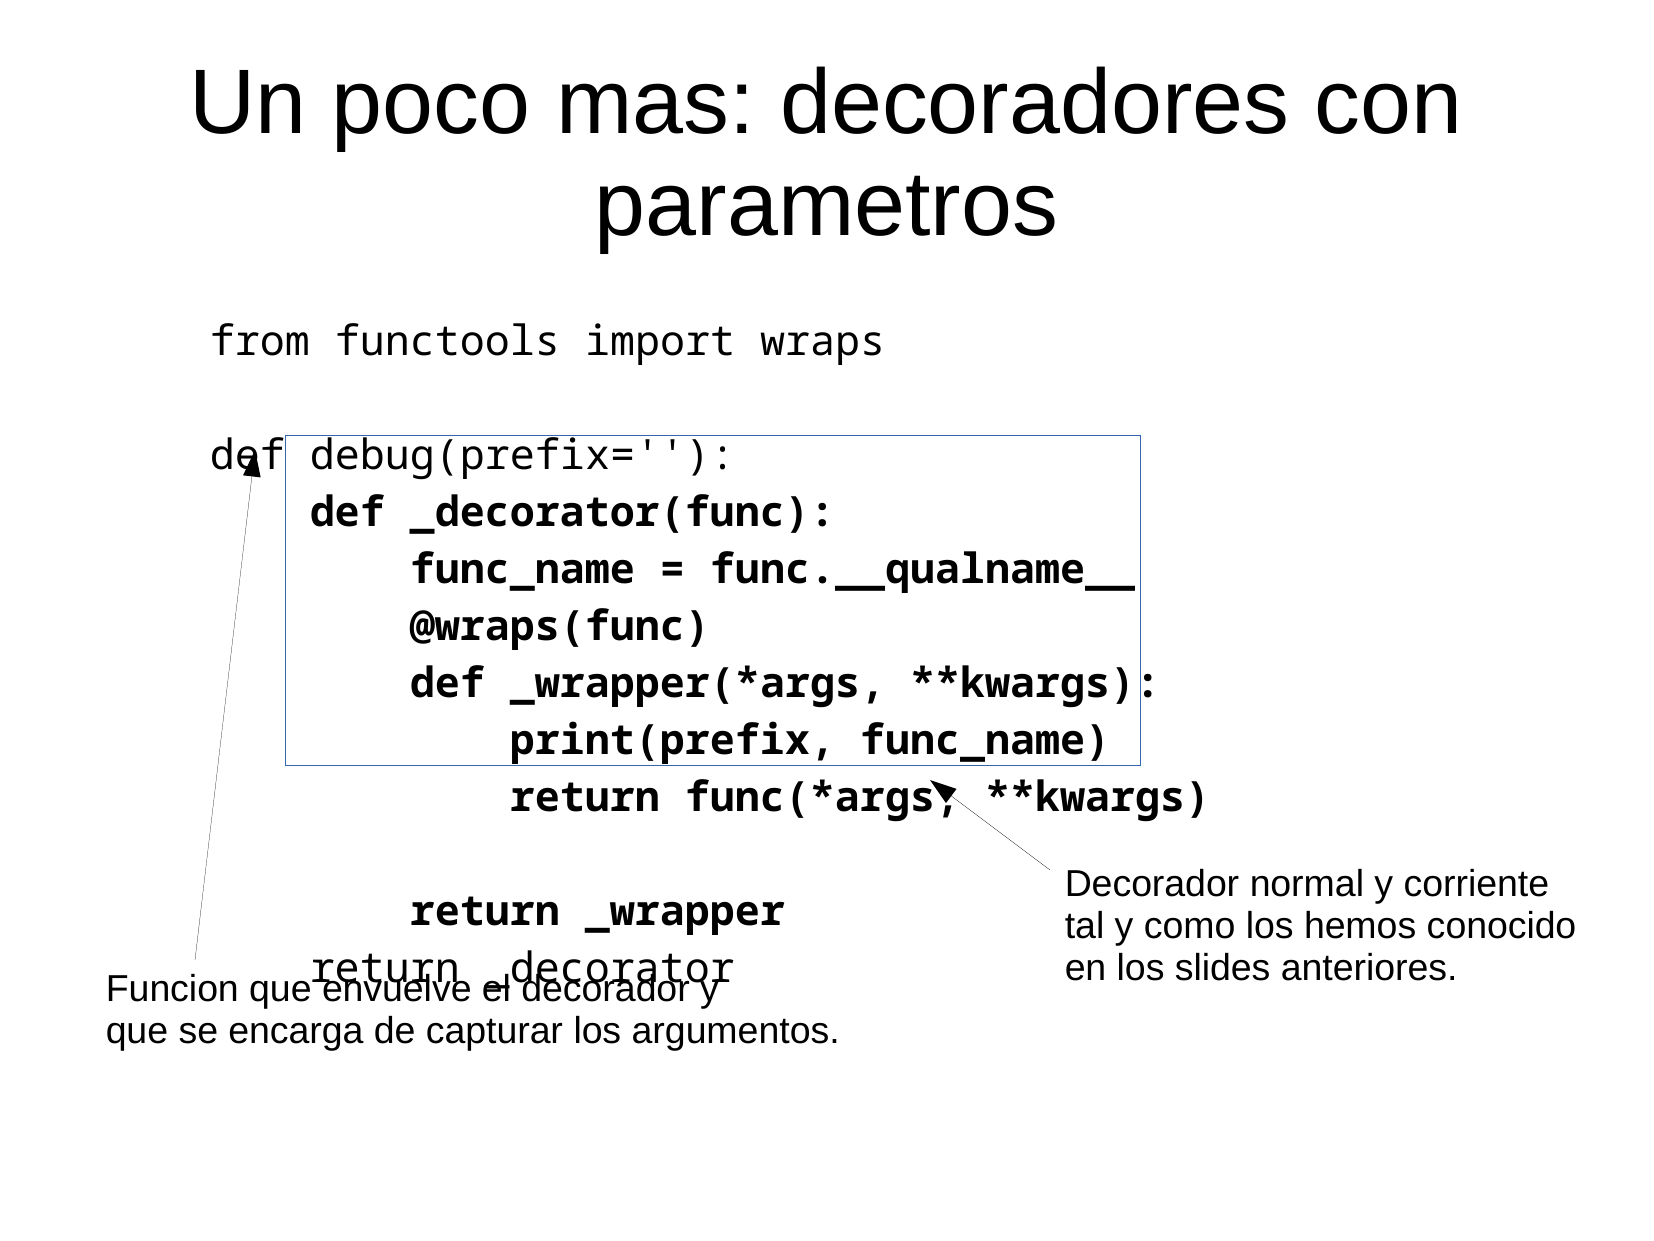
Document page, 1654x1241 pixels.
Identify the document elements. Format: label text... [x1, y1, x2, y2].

title Un poco mas: decoradores con parametros [82, 49, 1571, 257]
text_box Funcion que envuelve el decorador y que se encarga de capturar los argumentos. [91, 960, 856, 1059]
text_box Decorador normal y corriente tal y como los hemos conocido en los slides anteriores. [1050, 855, 1592, 996]
text_box from functools import wraps def debug(prefix=''): def _decorator(func): func_name = func.__qualname__ @wraps(func) def _wrapper(*args, **kwargs): print(prefix, func_name) return func(*args, **kwargs) return _wrapper return _decorator [195, 303, 1480, 820]
